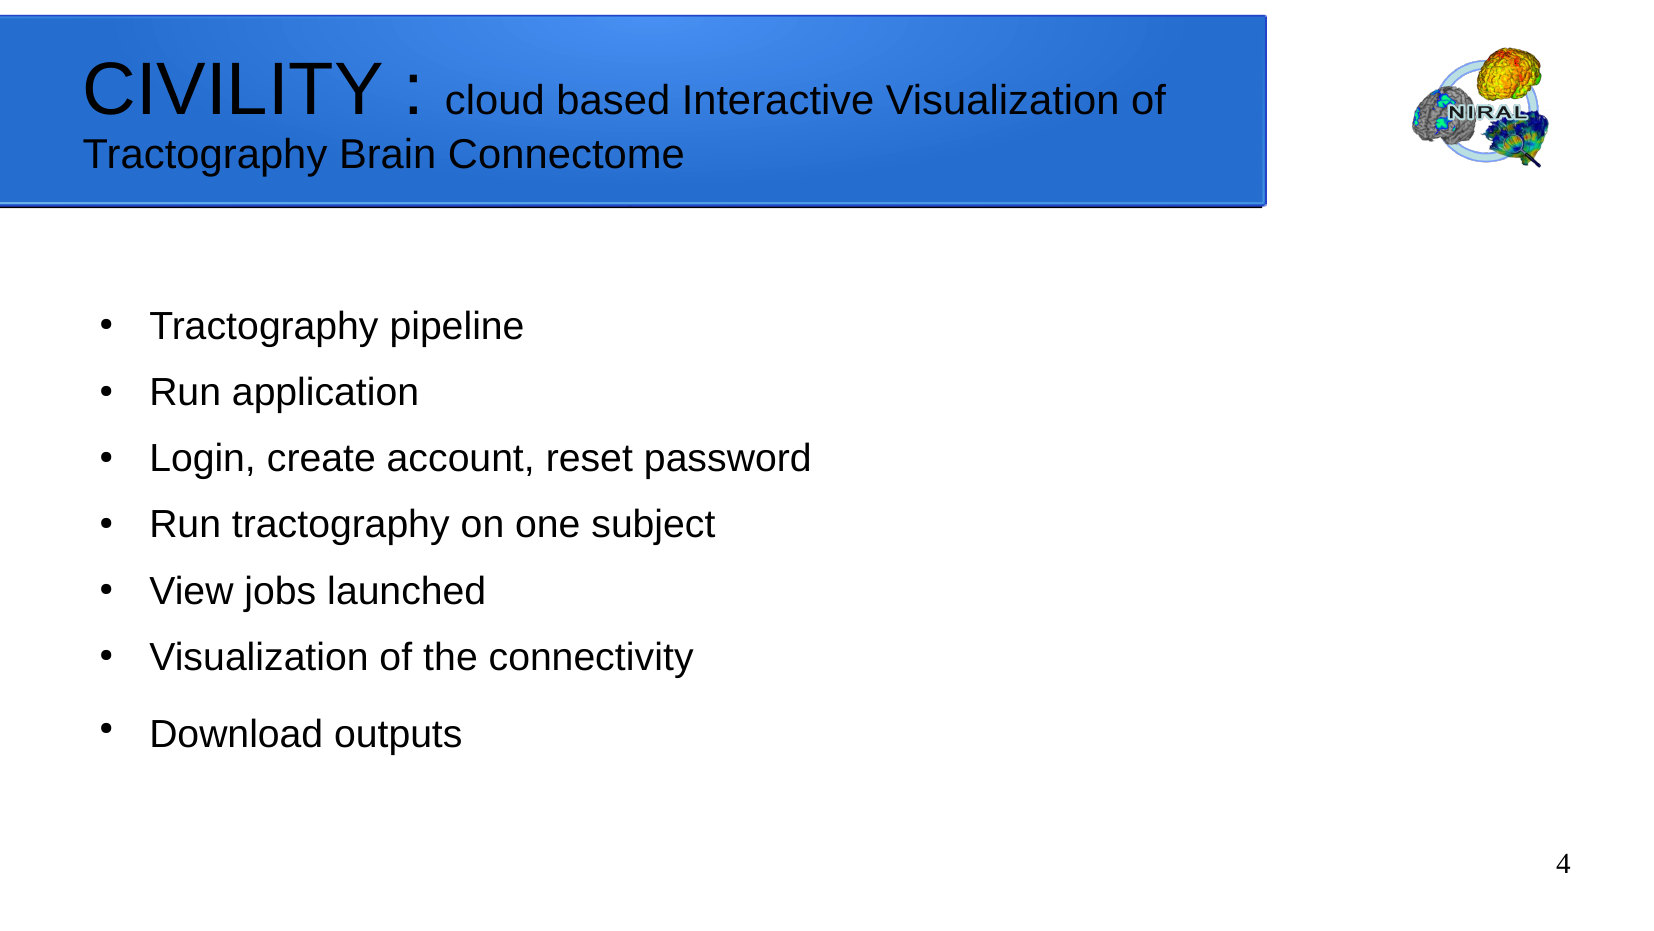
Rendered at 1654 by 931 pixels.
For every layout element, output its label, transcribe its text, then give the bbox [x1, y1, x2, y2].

list Tractography pipeline Run application Login, create account, reset password Run tractography on one subject View jobs launched Visualization of the connectivity Download outputs [82, 224, 1571, 764]
title CIVILITY : cloud based Interactive Visualization of Tractography Brain Connectome [82, 35, 1235, 189]
picture [0, 13, 1270, 212]
picture [1395, 20, 1576, 196]
